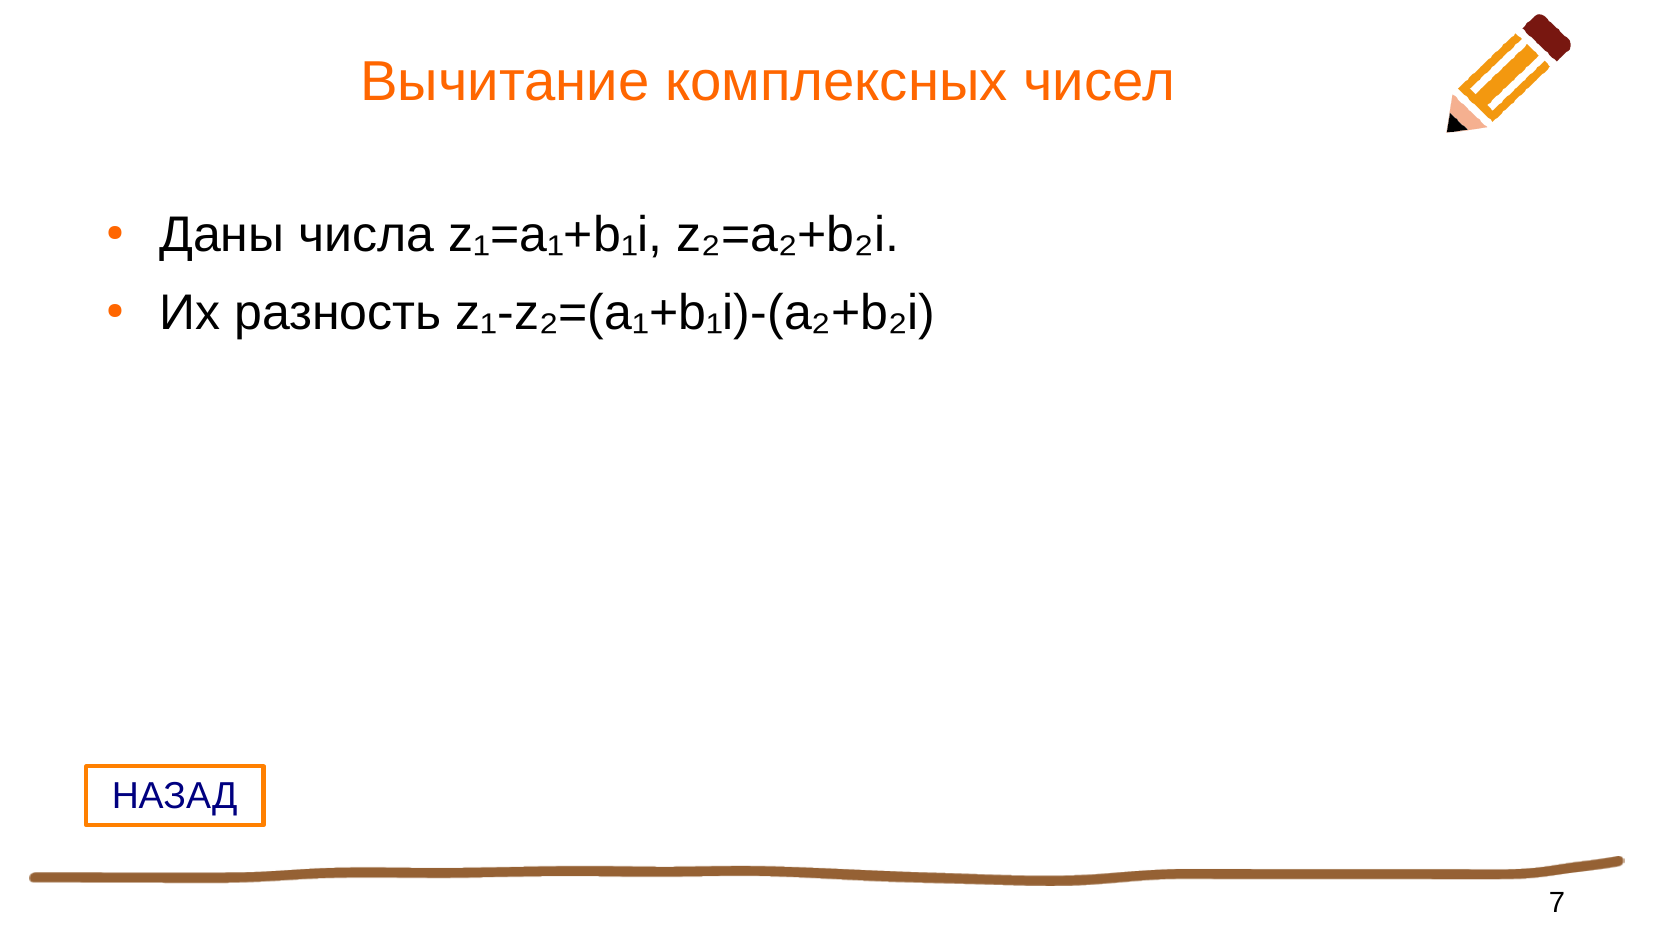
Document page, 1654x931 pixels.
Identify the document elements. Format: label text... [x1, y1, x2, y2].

list Даны числа z₁=a₁+b₁i, z₂=a₂+b₂i. Их разность z₁-z₂=(a₁+b₁i)-(a₂+b₂i) [88, 206, 1565, 857]
title Вычитание комплексных чисел [88, 29, 1447, 133]
picture [1446, 14, 1571, 133]
text_box НАЗАД [86, 766, 264, 826]
picture [29, 856, 1625, 886]
